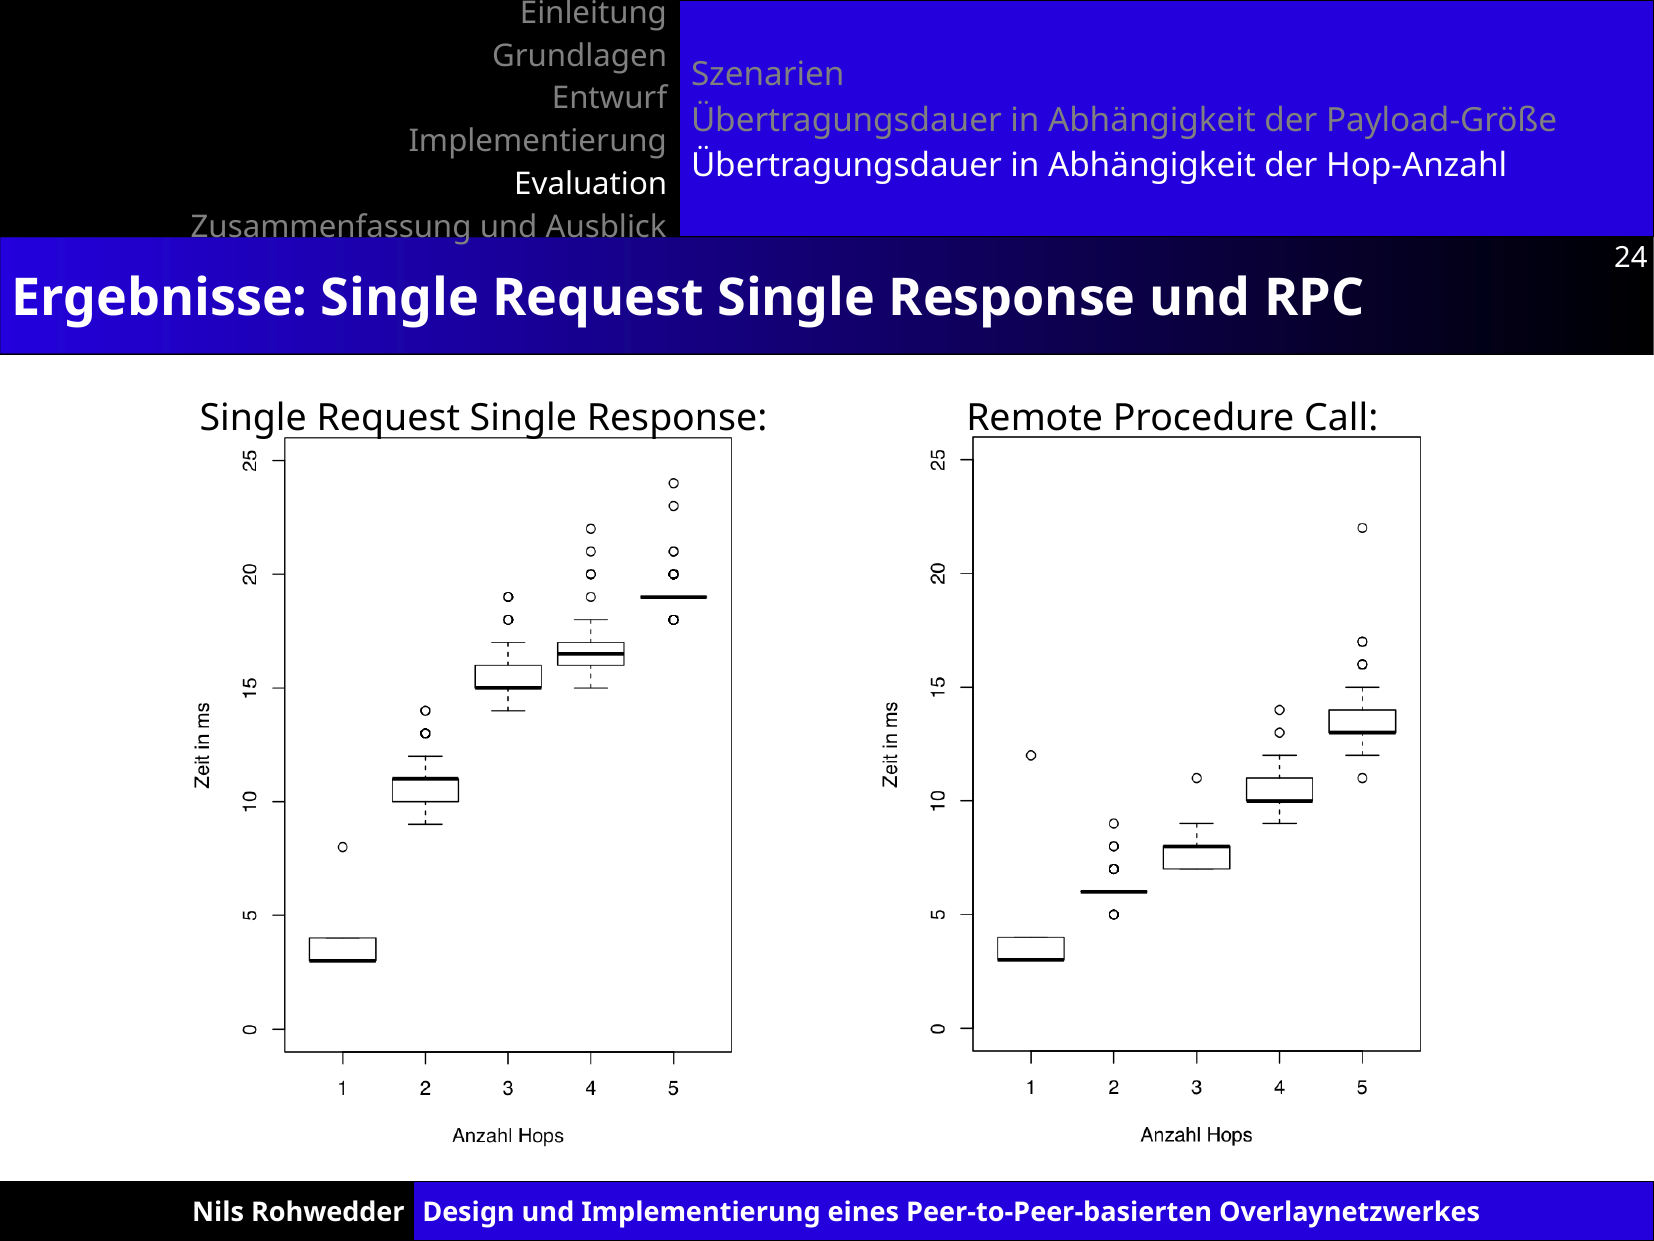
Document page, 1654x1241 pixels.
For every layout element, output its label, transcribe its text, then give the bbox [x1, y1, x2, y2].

picture [875, 431, 1470, 1153]
picture [0, 237, 11, 355]
title Ergebnisse: Single Request Single Response und RPC [11, 236, 1595, 355]
picture [187, 431, 781, 1153]
picture [1595, 237, 1654, 355]
